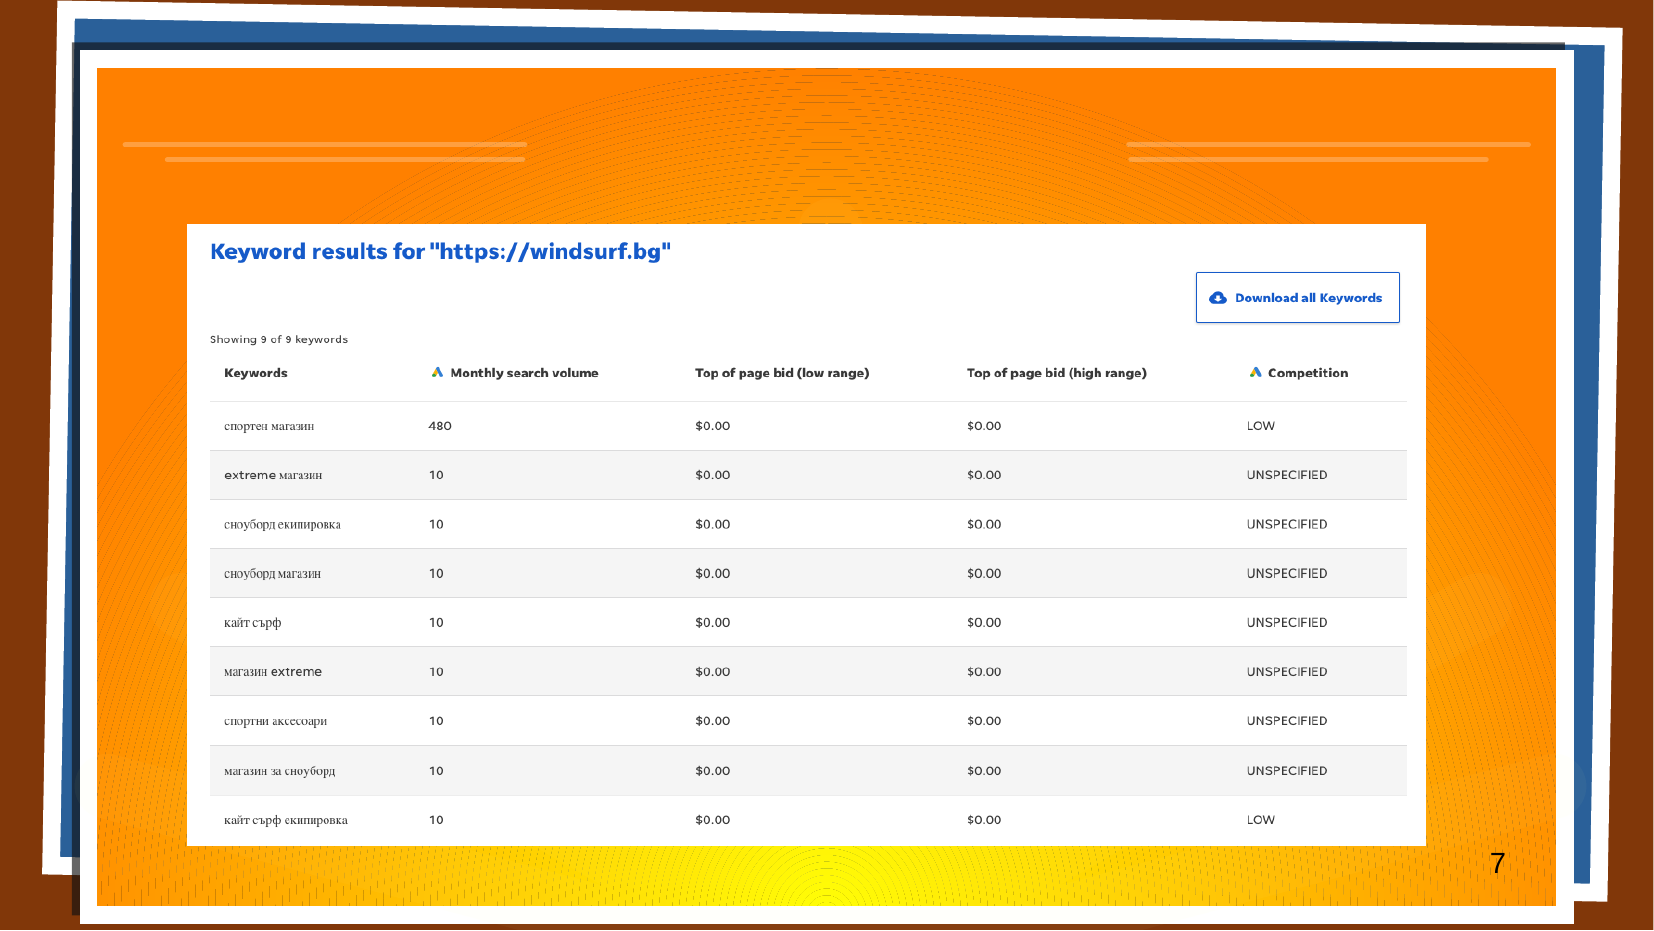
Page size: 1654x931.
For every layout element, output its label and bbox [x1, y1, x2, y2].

picture [187, 224, 1426, 847]
